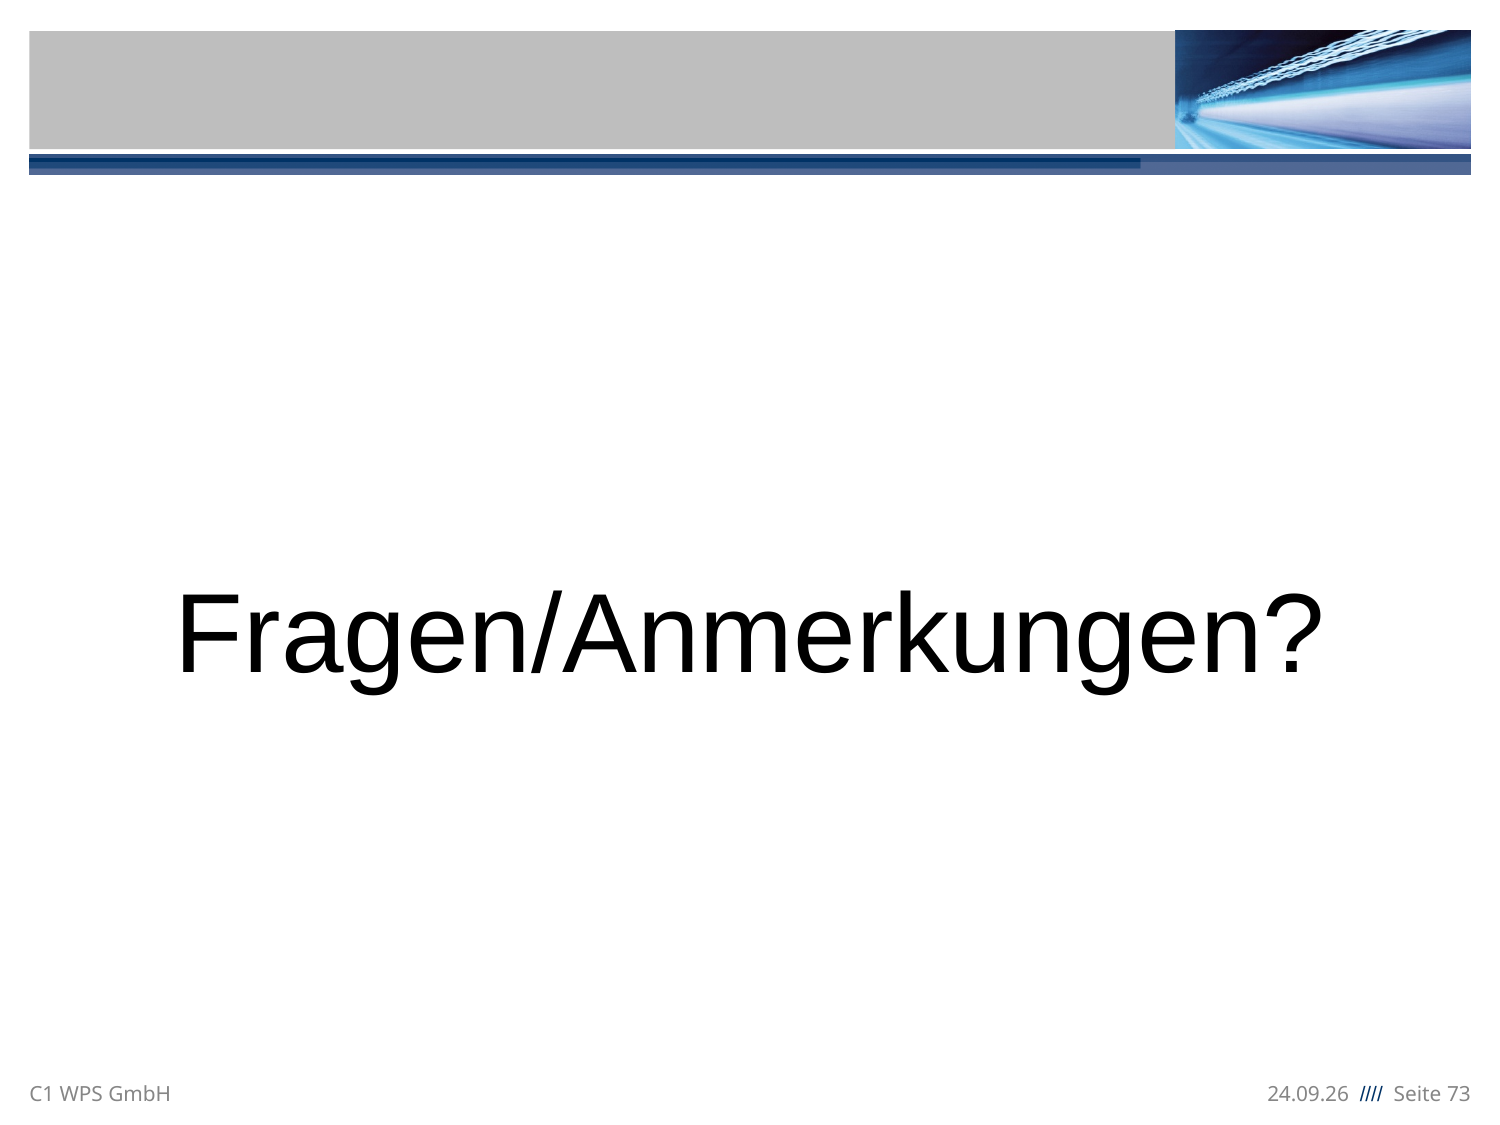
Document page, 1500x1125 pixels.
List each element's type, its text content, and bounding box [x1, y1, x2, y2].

picture [29, 154, 1471, 175]
subtitle Fragen/Anmerkungen? [29, 215, 1471, 1052]
title [29, 31, 1176, 150]
picture [1175, 30, 1471, 149]
